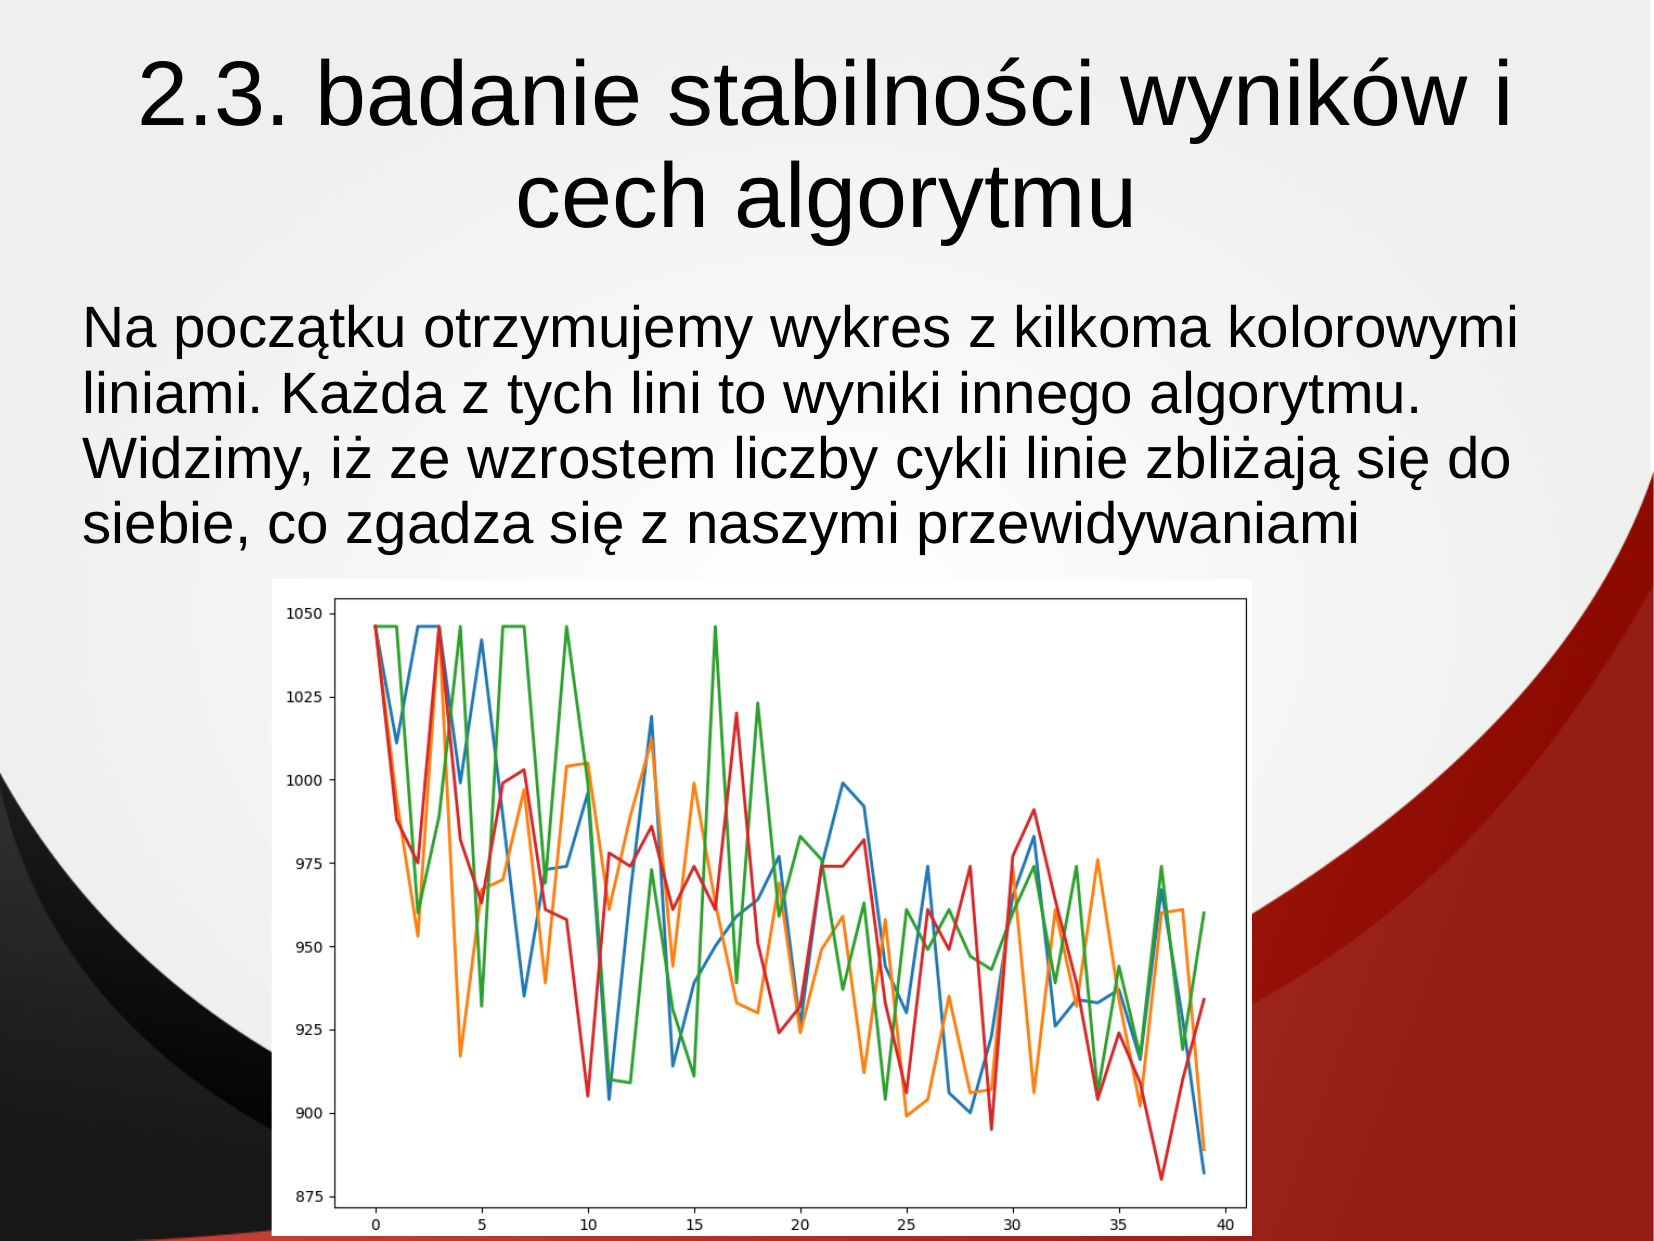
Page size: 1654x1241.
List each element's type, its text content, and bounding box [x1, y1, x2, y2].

picture [0, 0, 1654, 1241]
title 2.3. badanie stabilności wyników i cech algorytmu [82, 40, 1571, 249]
list Na początku otrzymujemy wykres z kilkoma kolorowymi liniami. Każda z tych lini to wyniki innego algorytmu. Widzimy, iż ze wzrostem liczby cykli linie zbliżają się do siebie, co zgadza się z naszymi przewidywaniami [82, 295, 1583, 626]
